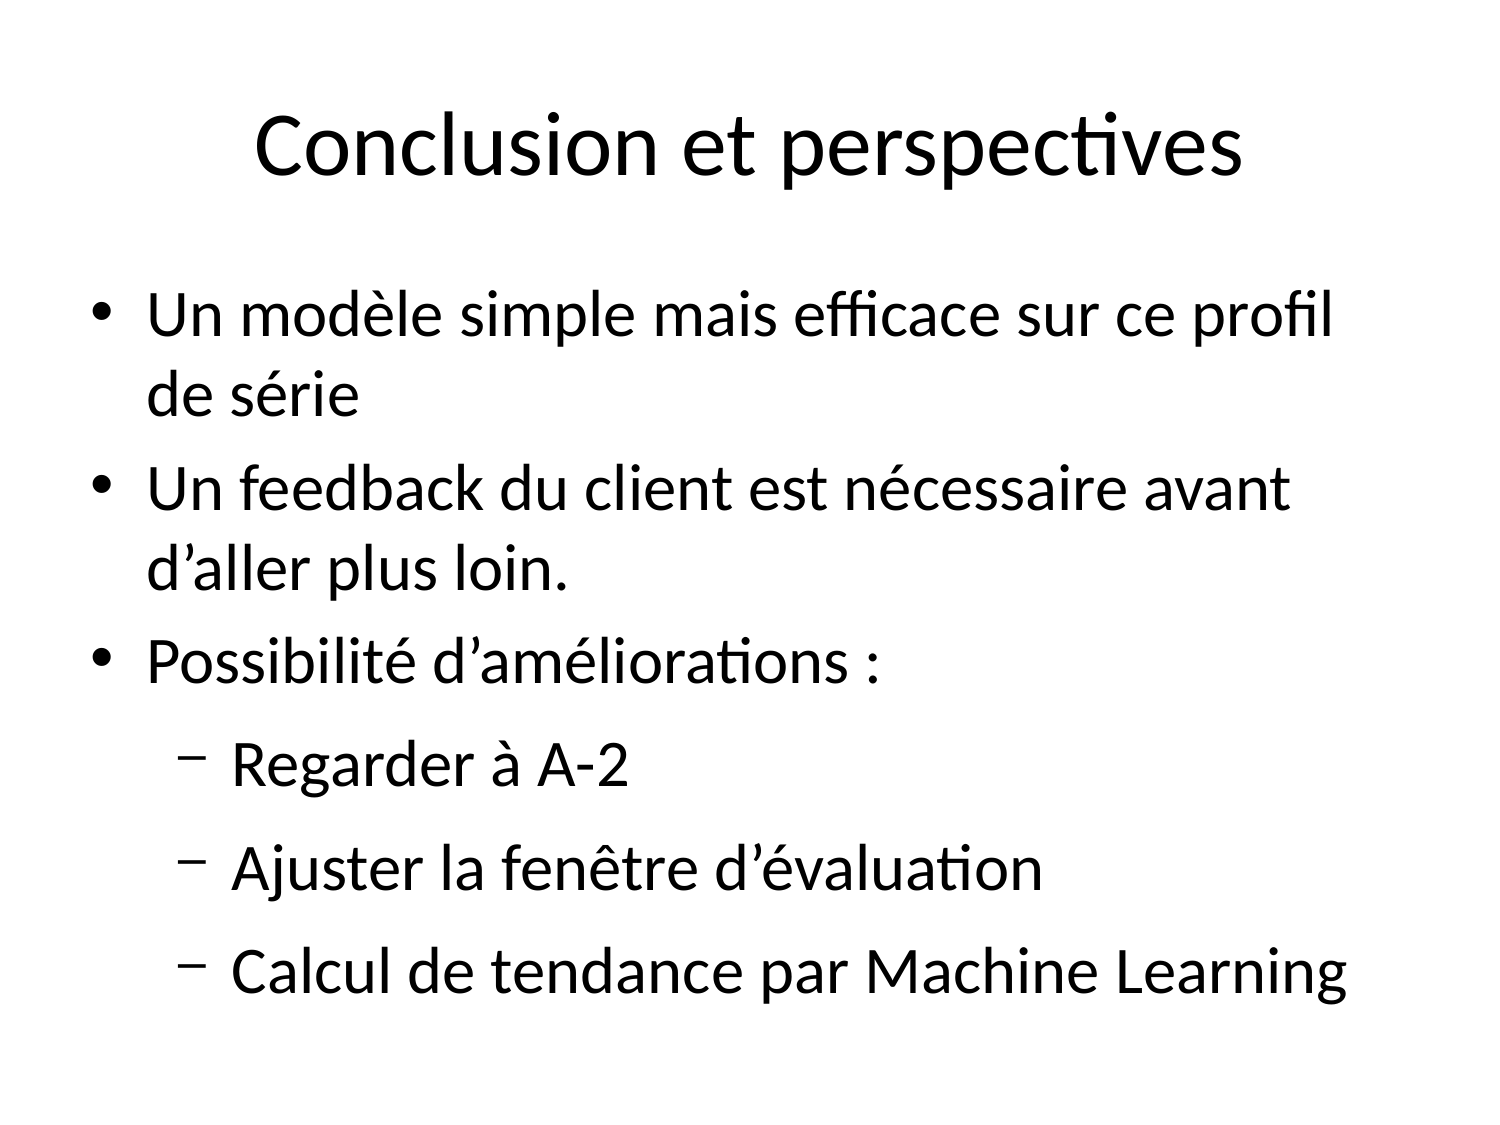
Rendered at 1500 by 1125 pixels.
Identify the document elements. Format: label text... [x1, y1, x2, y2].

title Conclusion et perspectives [75, 45, 1425, 233]
list Un modèle simple mais efficace sur ce profil de série Un feedback du client est nécessaire avant d’aller plus loin. Possibilité d’améliorations : Regarder à A-2 Ajuster la fenêtre d’évaluation Calcul de tendance par Machine Learning [75, 262, 1425, 1005]
